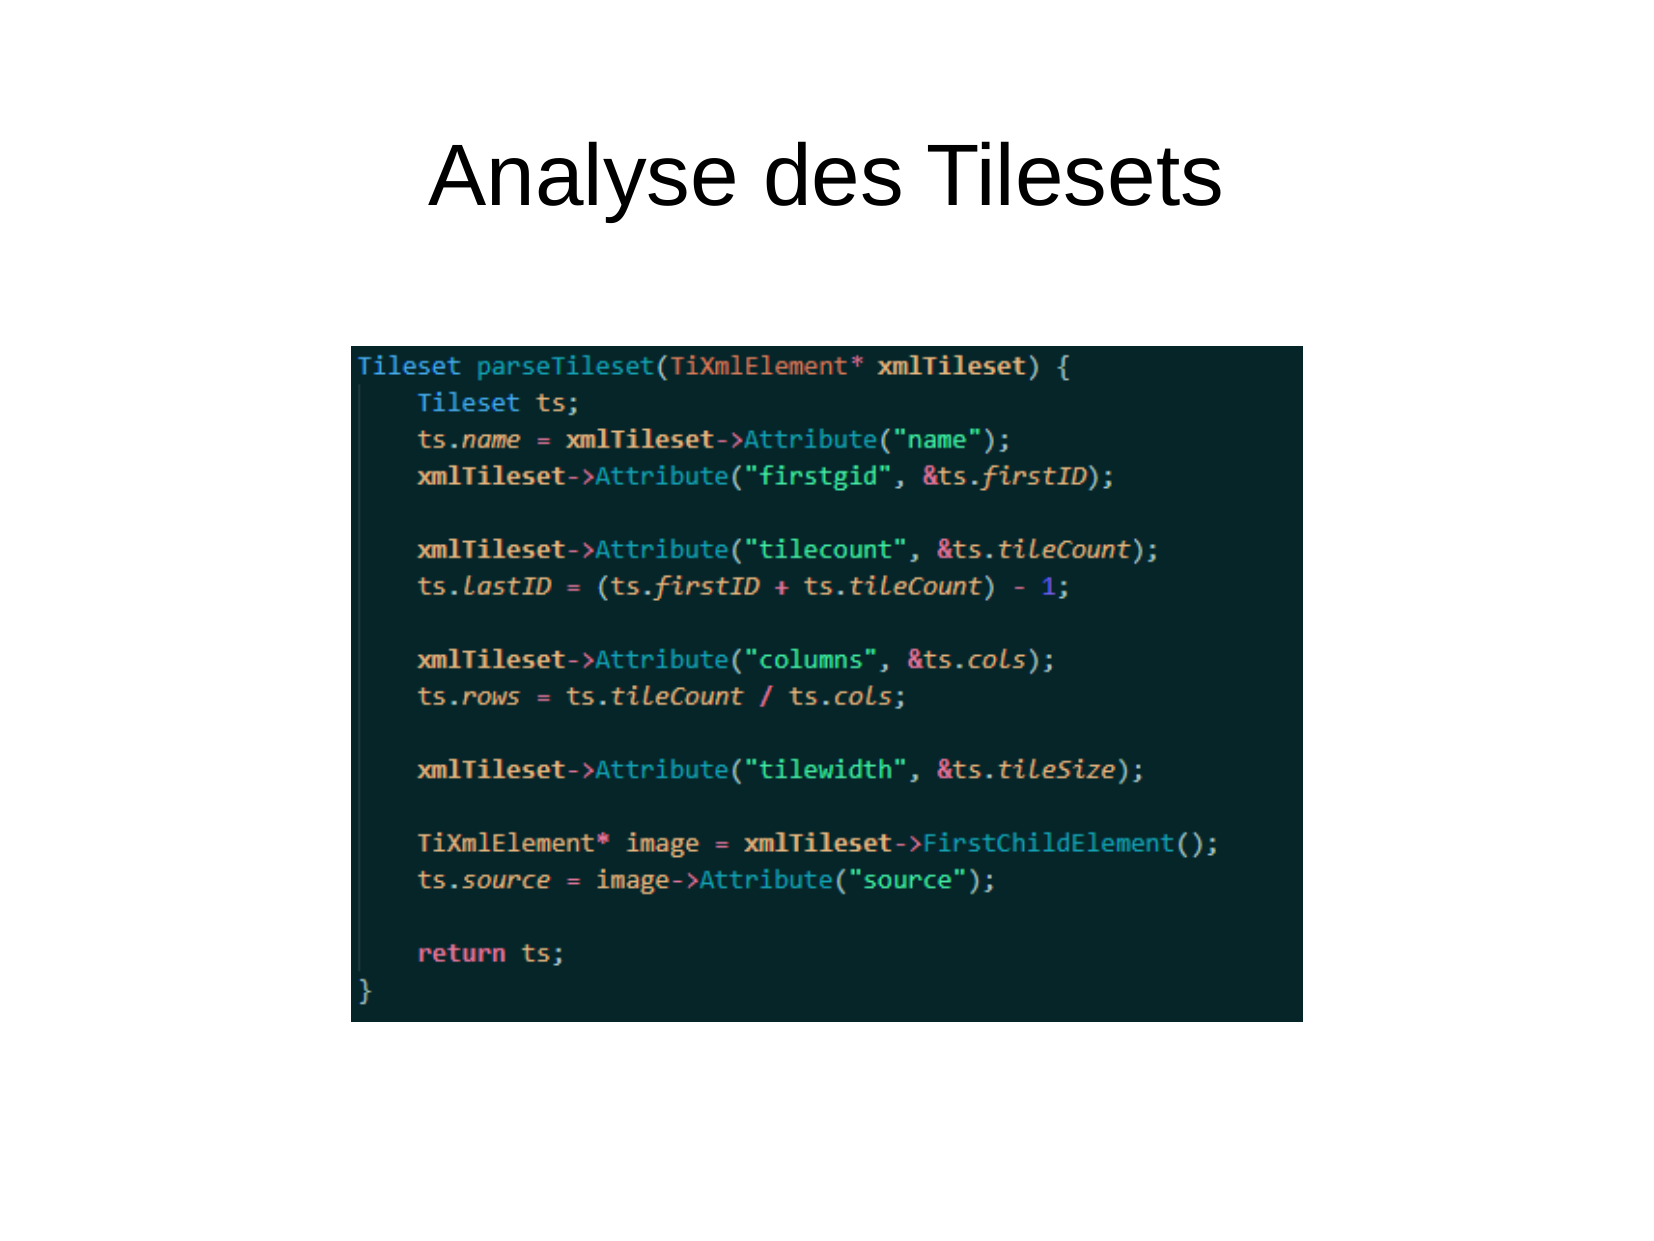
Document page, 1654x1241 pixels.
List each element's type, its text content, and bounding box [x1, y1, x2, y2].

picture [351, 346, 1303, 1022]
title Analyse des Tilesets [109, 76, 1545, 274]
